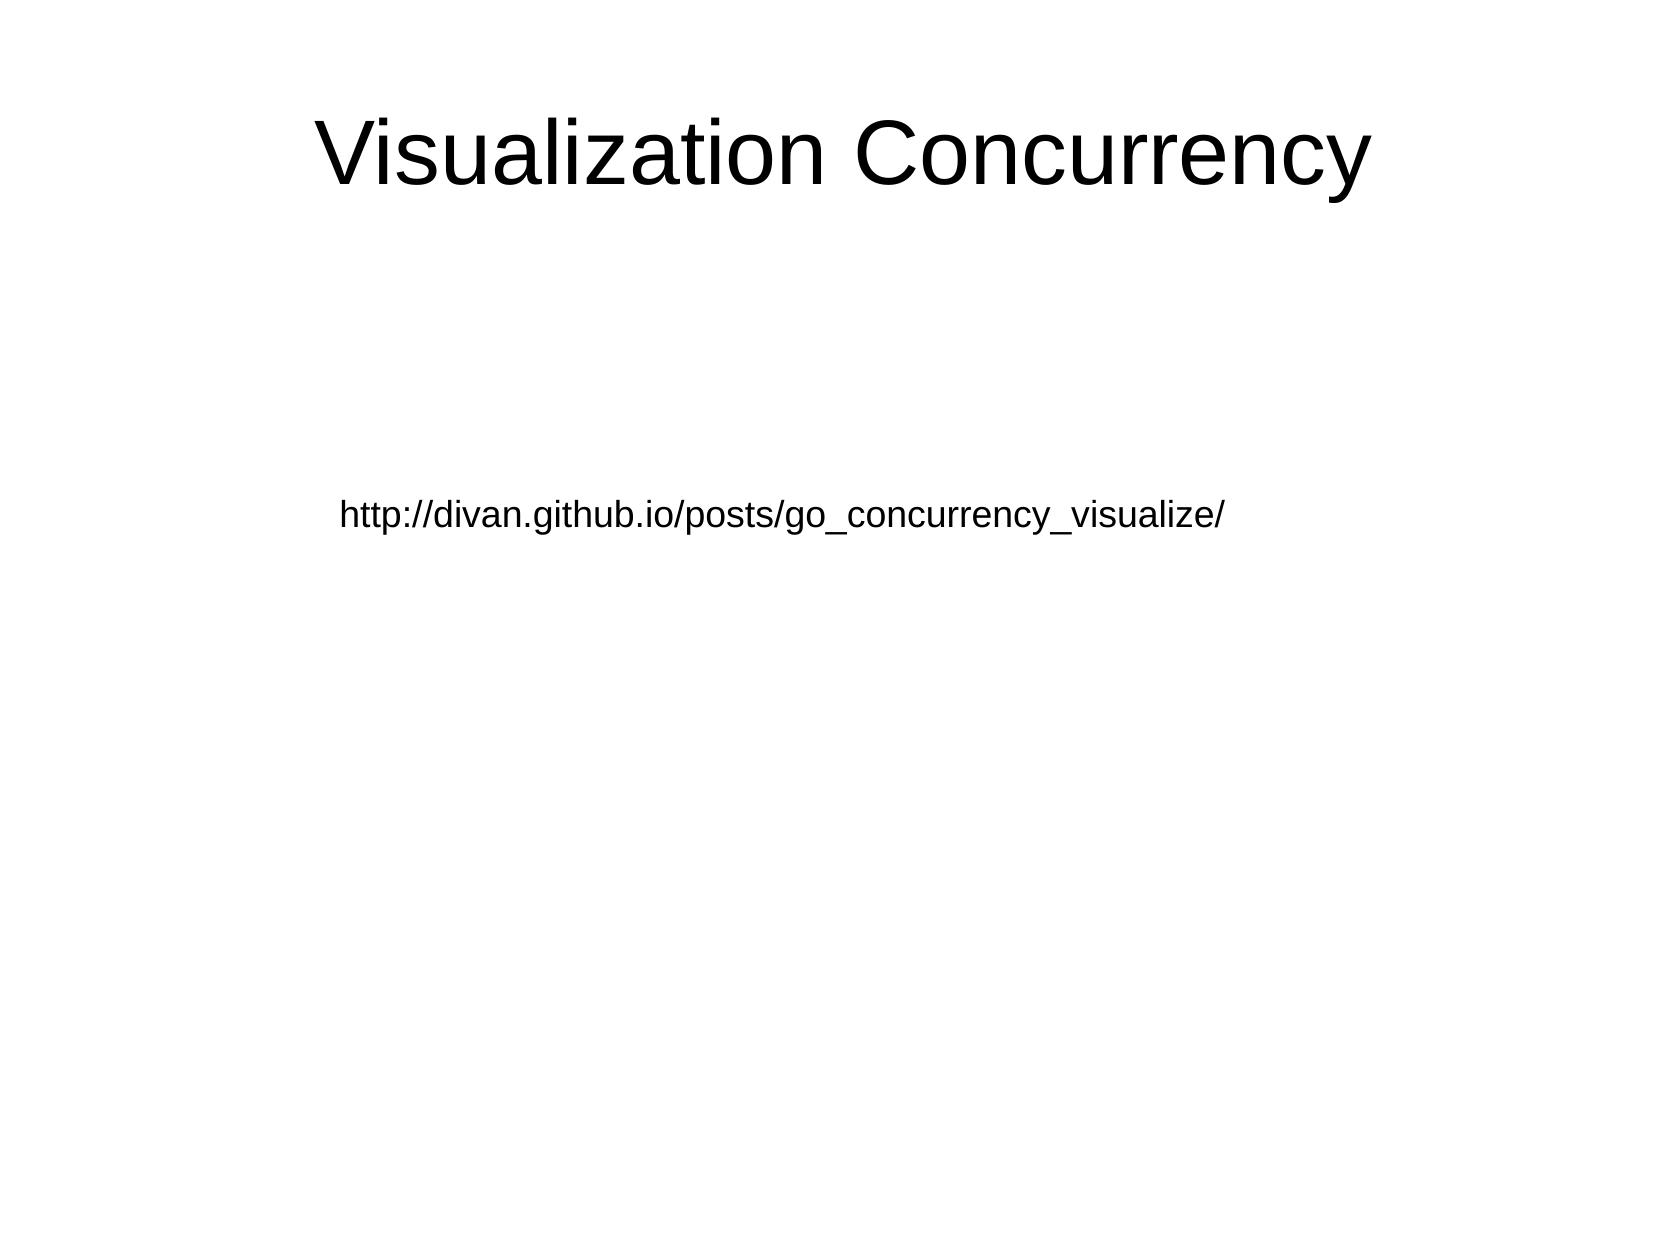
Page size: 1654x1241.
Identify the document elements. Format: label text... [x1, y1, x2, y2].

title Visualization Concurrency [82, 49, 1571, 257]
text_box http://divan.github.io/posts/go_concurrency_visualize/ [324, 486, 1241, 544]
